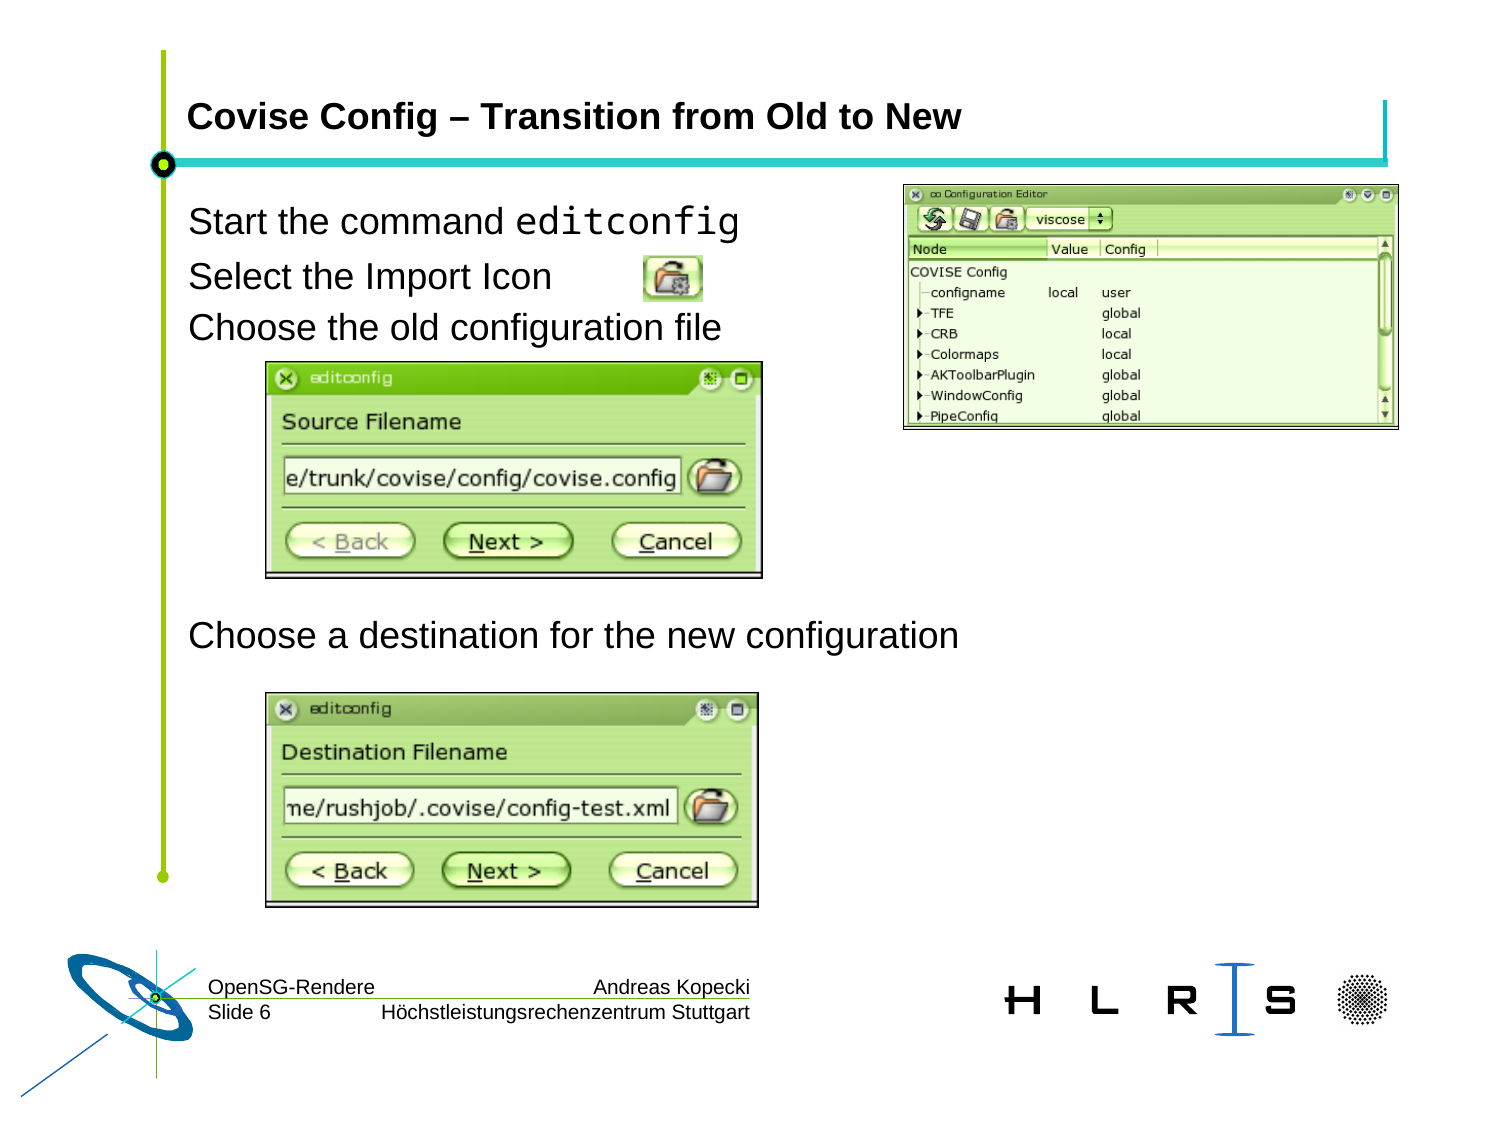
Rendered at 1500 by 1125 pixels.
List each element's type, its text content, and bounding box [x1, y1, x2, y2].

picture [903, 184, 1399, 430]
list Start the command editconfig Select the Import Icon Choose the old configuration file Choose a destination for the new configuration [173, 187, 1388, 938]
picture [265, 692, 759, 908]
title Covise Config – Transition from Old to New [171, 86, 1386, 146]
picture [265, 361, 763, 579]
picture [643, 255, 703, 302]
